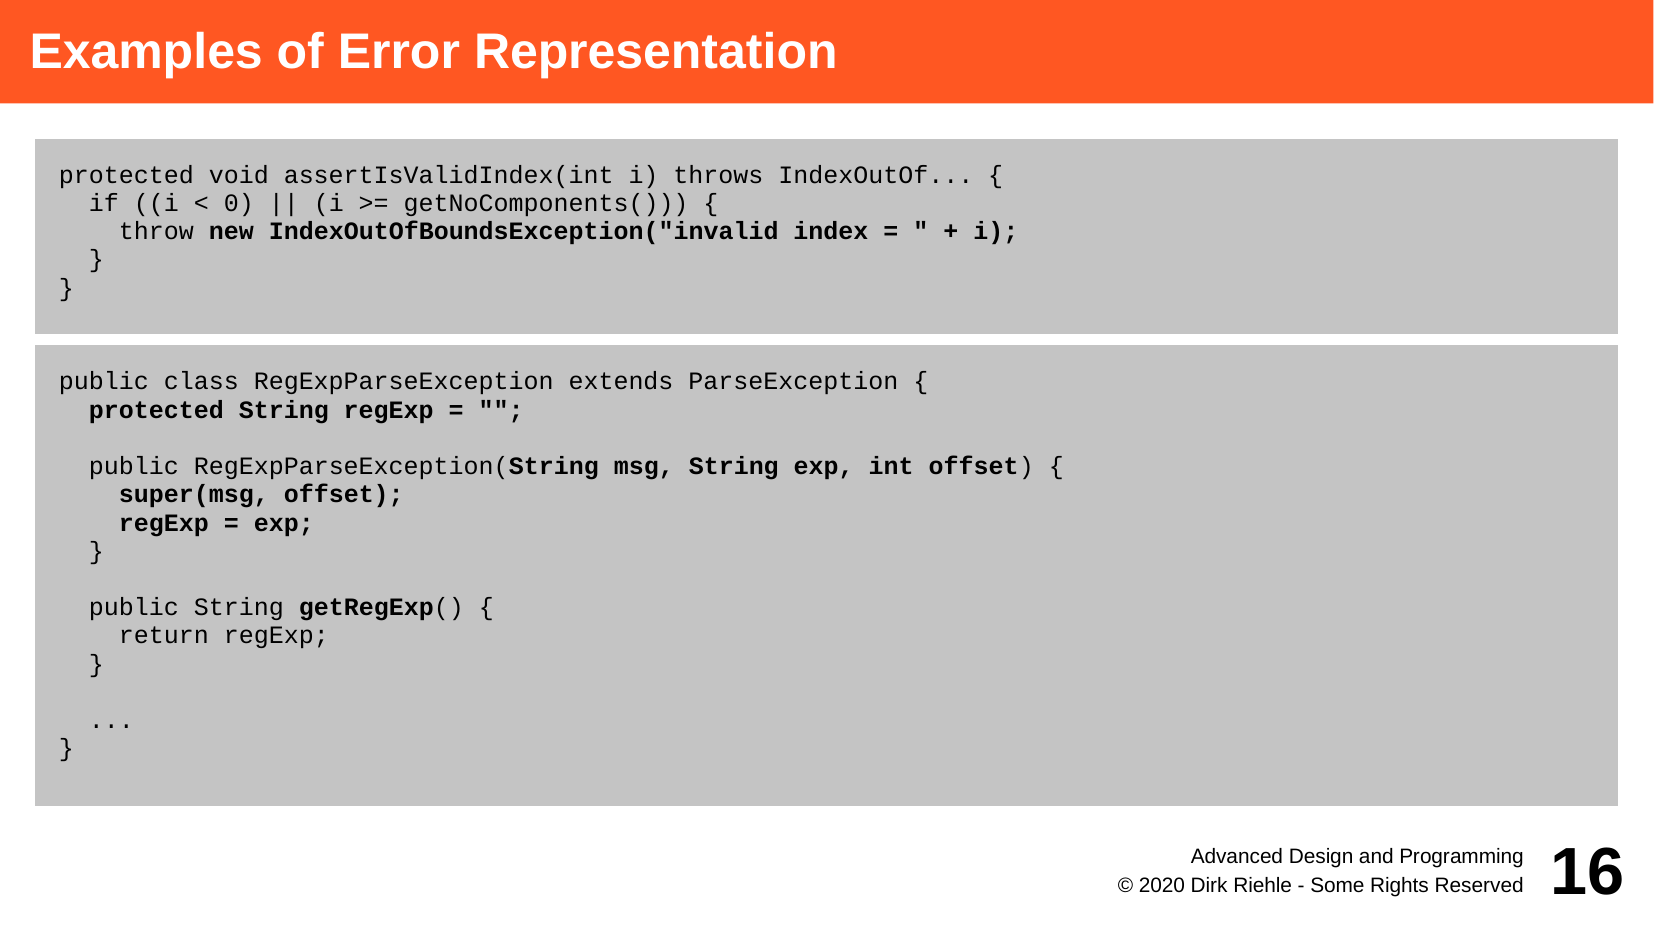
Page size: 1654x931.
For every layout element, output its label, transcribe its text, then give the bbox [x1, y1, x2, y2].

list public class RegExpParseException extends ParseException { protected String regExp = ""; public RegExpParseException(String msg, String exp, int offset) { super(msg, offset); regExp = exp; } public String getRegExp() { return regExp; } ... } [29, 339, 1625, 813]
list protected void assertIsValidIndex(int i) throws IndexOutOf... { if ((i < 0) || (i >= getNoComponents())) { throw new IndexOutOfBoundsException("invalid index = " + i); } } [29, 132, 1625, 334]
title Examples of Error Representation [0, 0, 1654, 104]
